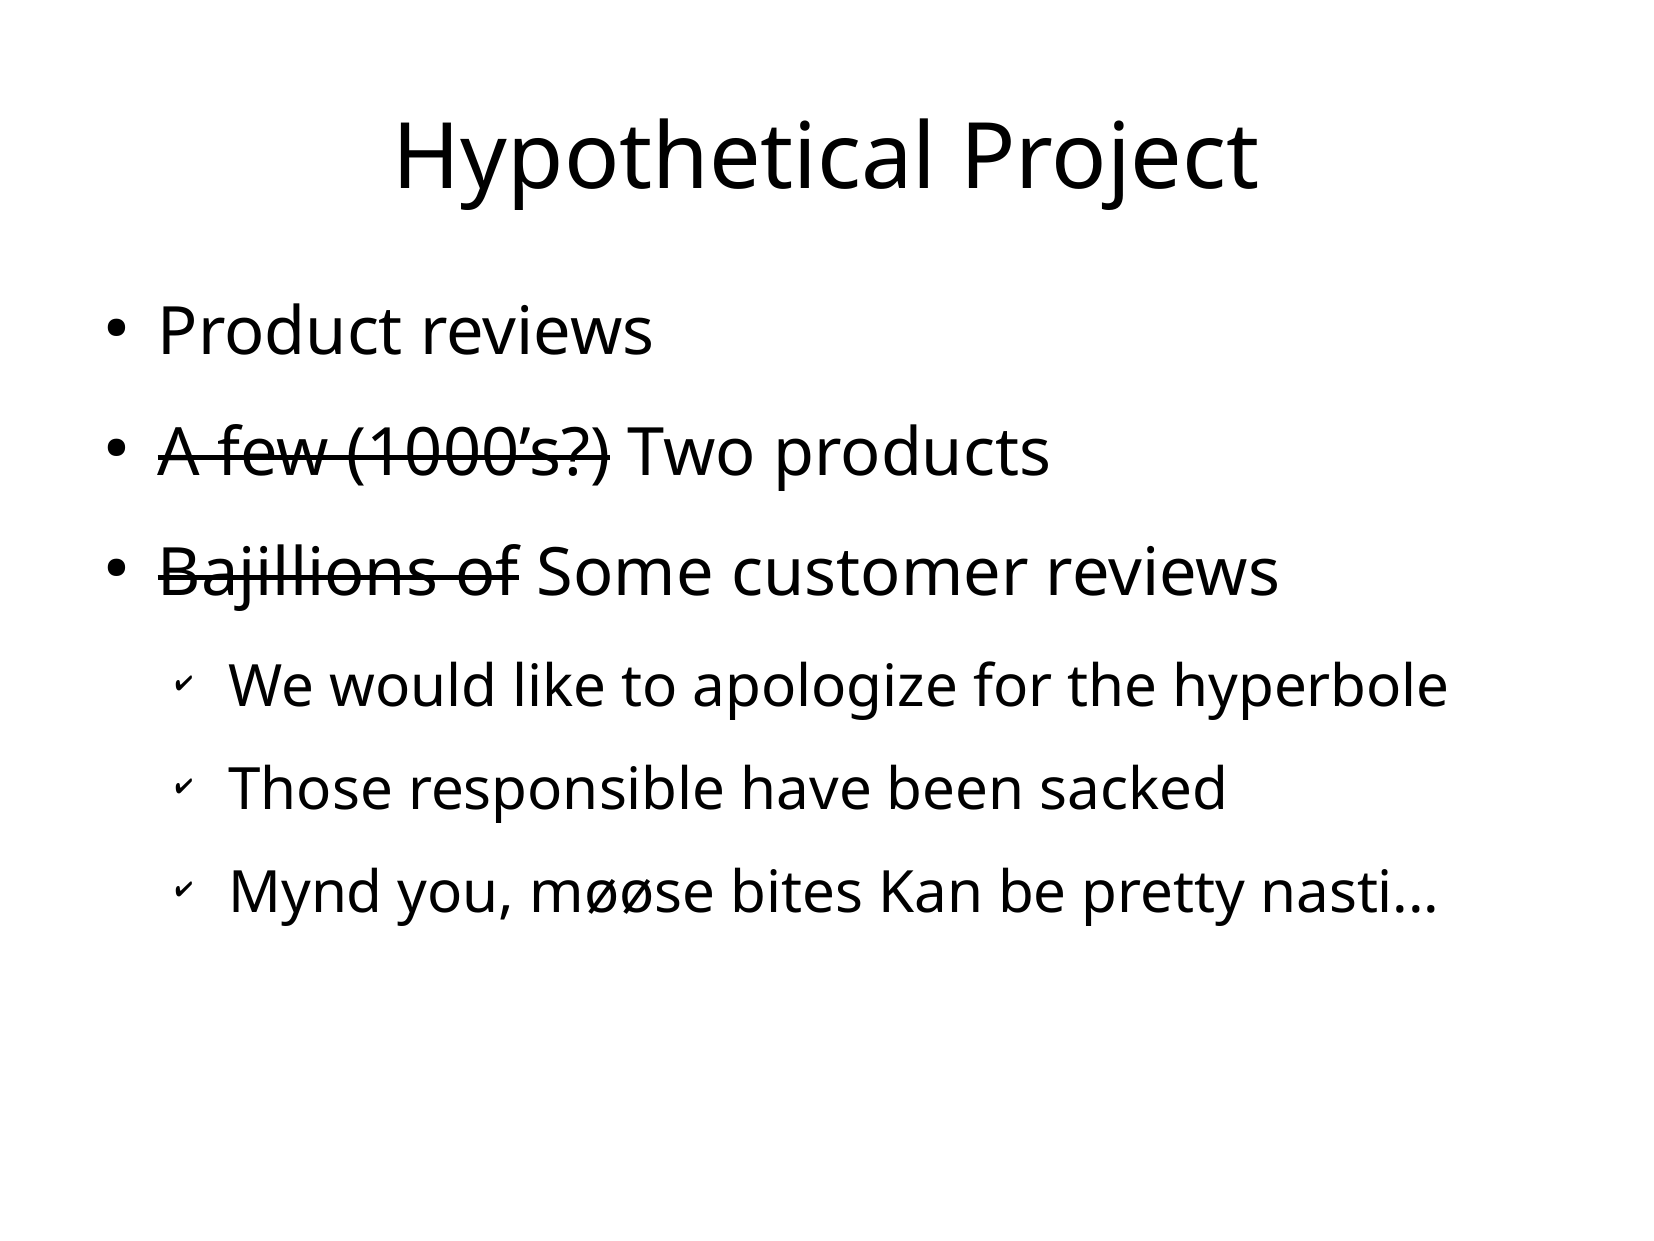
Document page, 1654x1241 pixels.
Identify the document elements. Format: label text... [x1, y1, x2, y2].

title Hypothetical Project [82, 49, 1571, 257]
list Product reviews A few (1000’s?) Two products Bajillions of Some customer reviews We would like to apologize for the hyperbole Those responsible have been sacked Mynd you, møøse bites Kan be pretty nasti... [86, 283, 1576, 1088]
